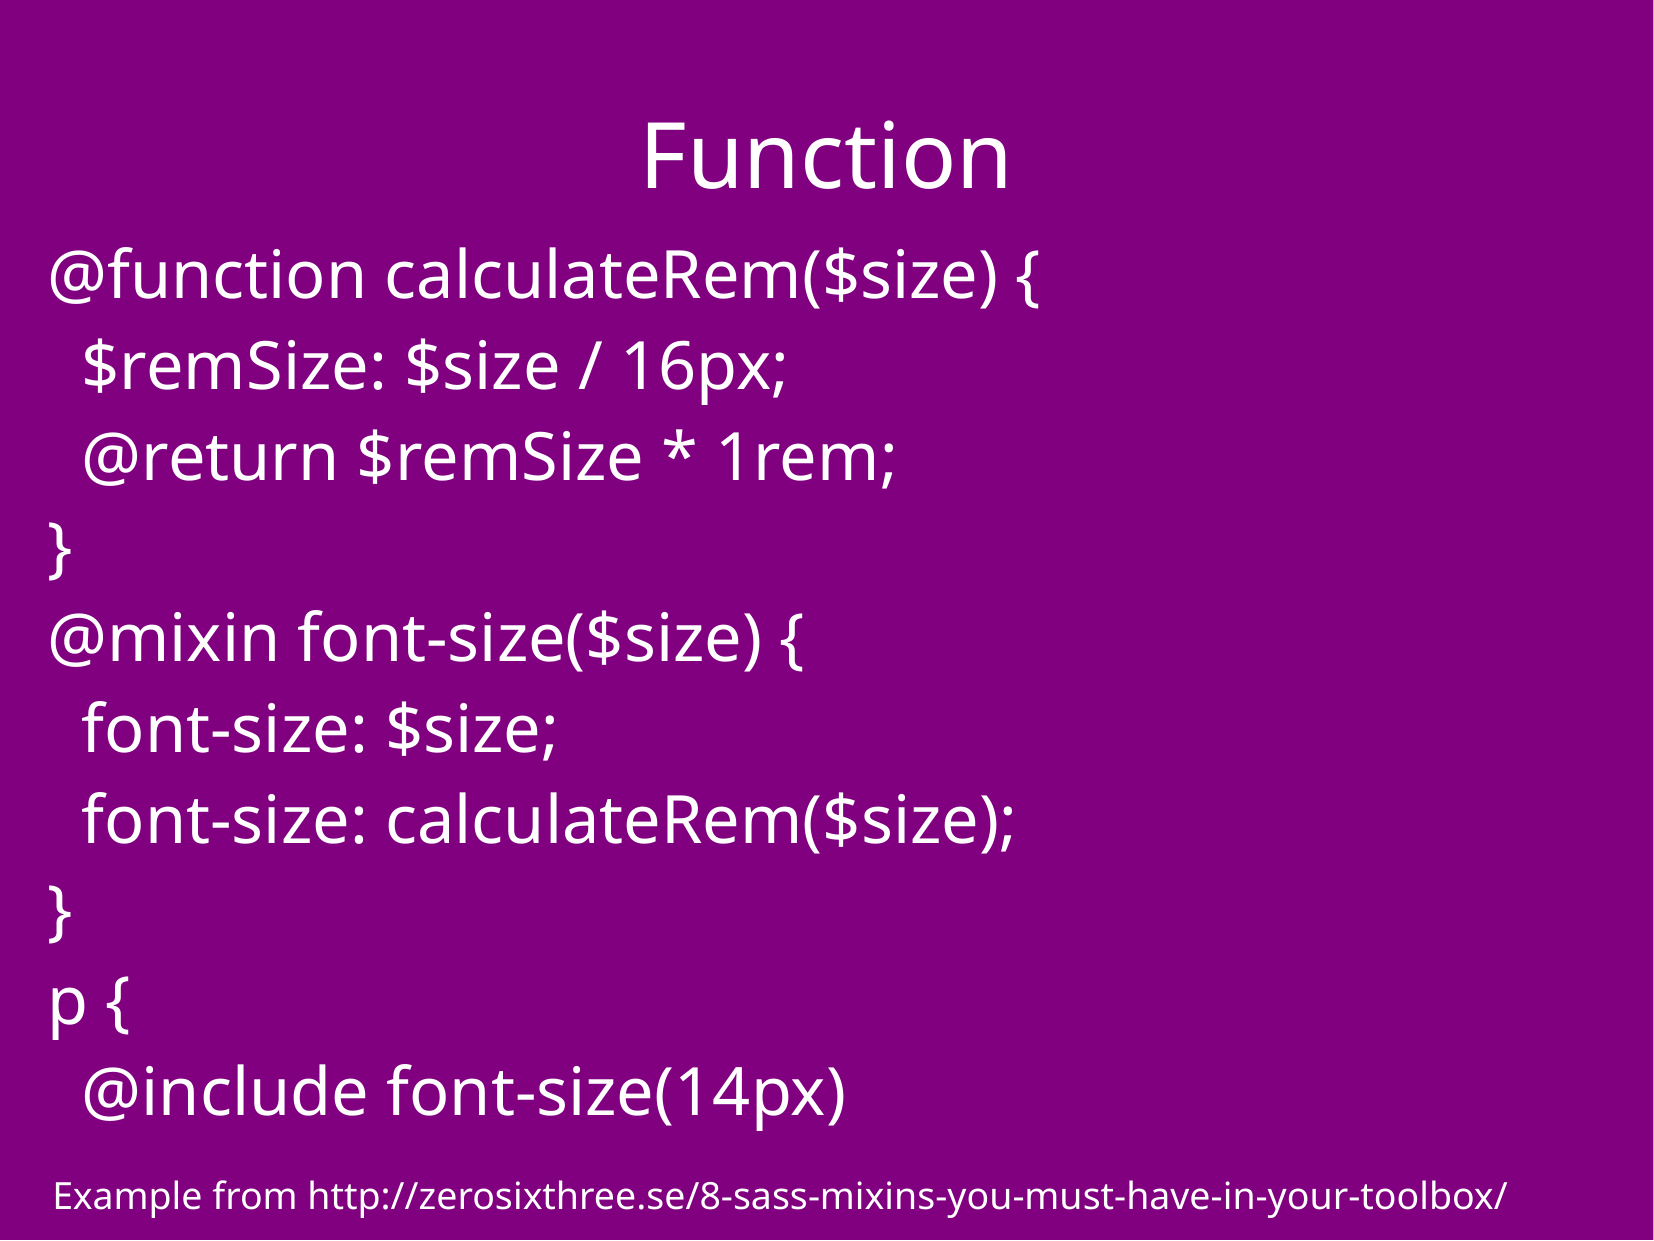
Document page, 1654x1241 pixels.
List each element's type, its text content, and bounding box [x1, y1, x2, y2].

subtitle @function calculateRem($size) { $remSize: $size / 16px; @return $remSize * 1rem; } @mixin font-size($size) { font-size: $size; font-size: calculateRem($size); } p { @include font-size(14px) } [47, 227, 1536, 1147]
text_box Example from http://zerosixthree.se/8-sass-mixins-you-must-have-in-your-toolbox/ [37, 1162, 1576, 1223]
title Function [82, 56, 1571, 250]
